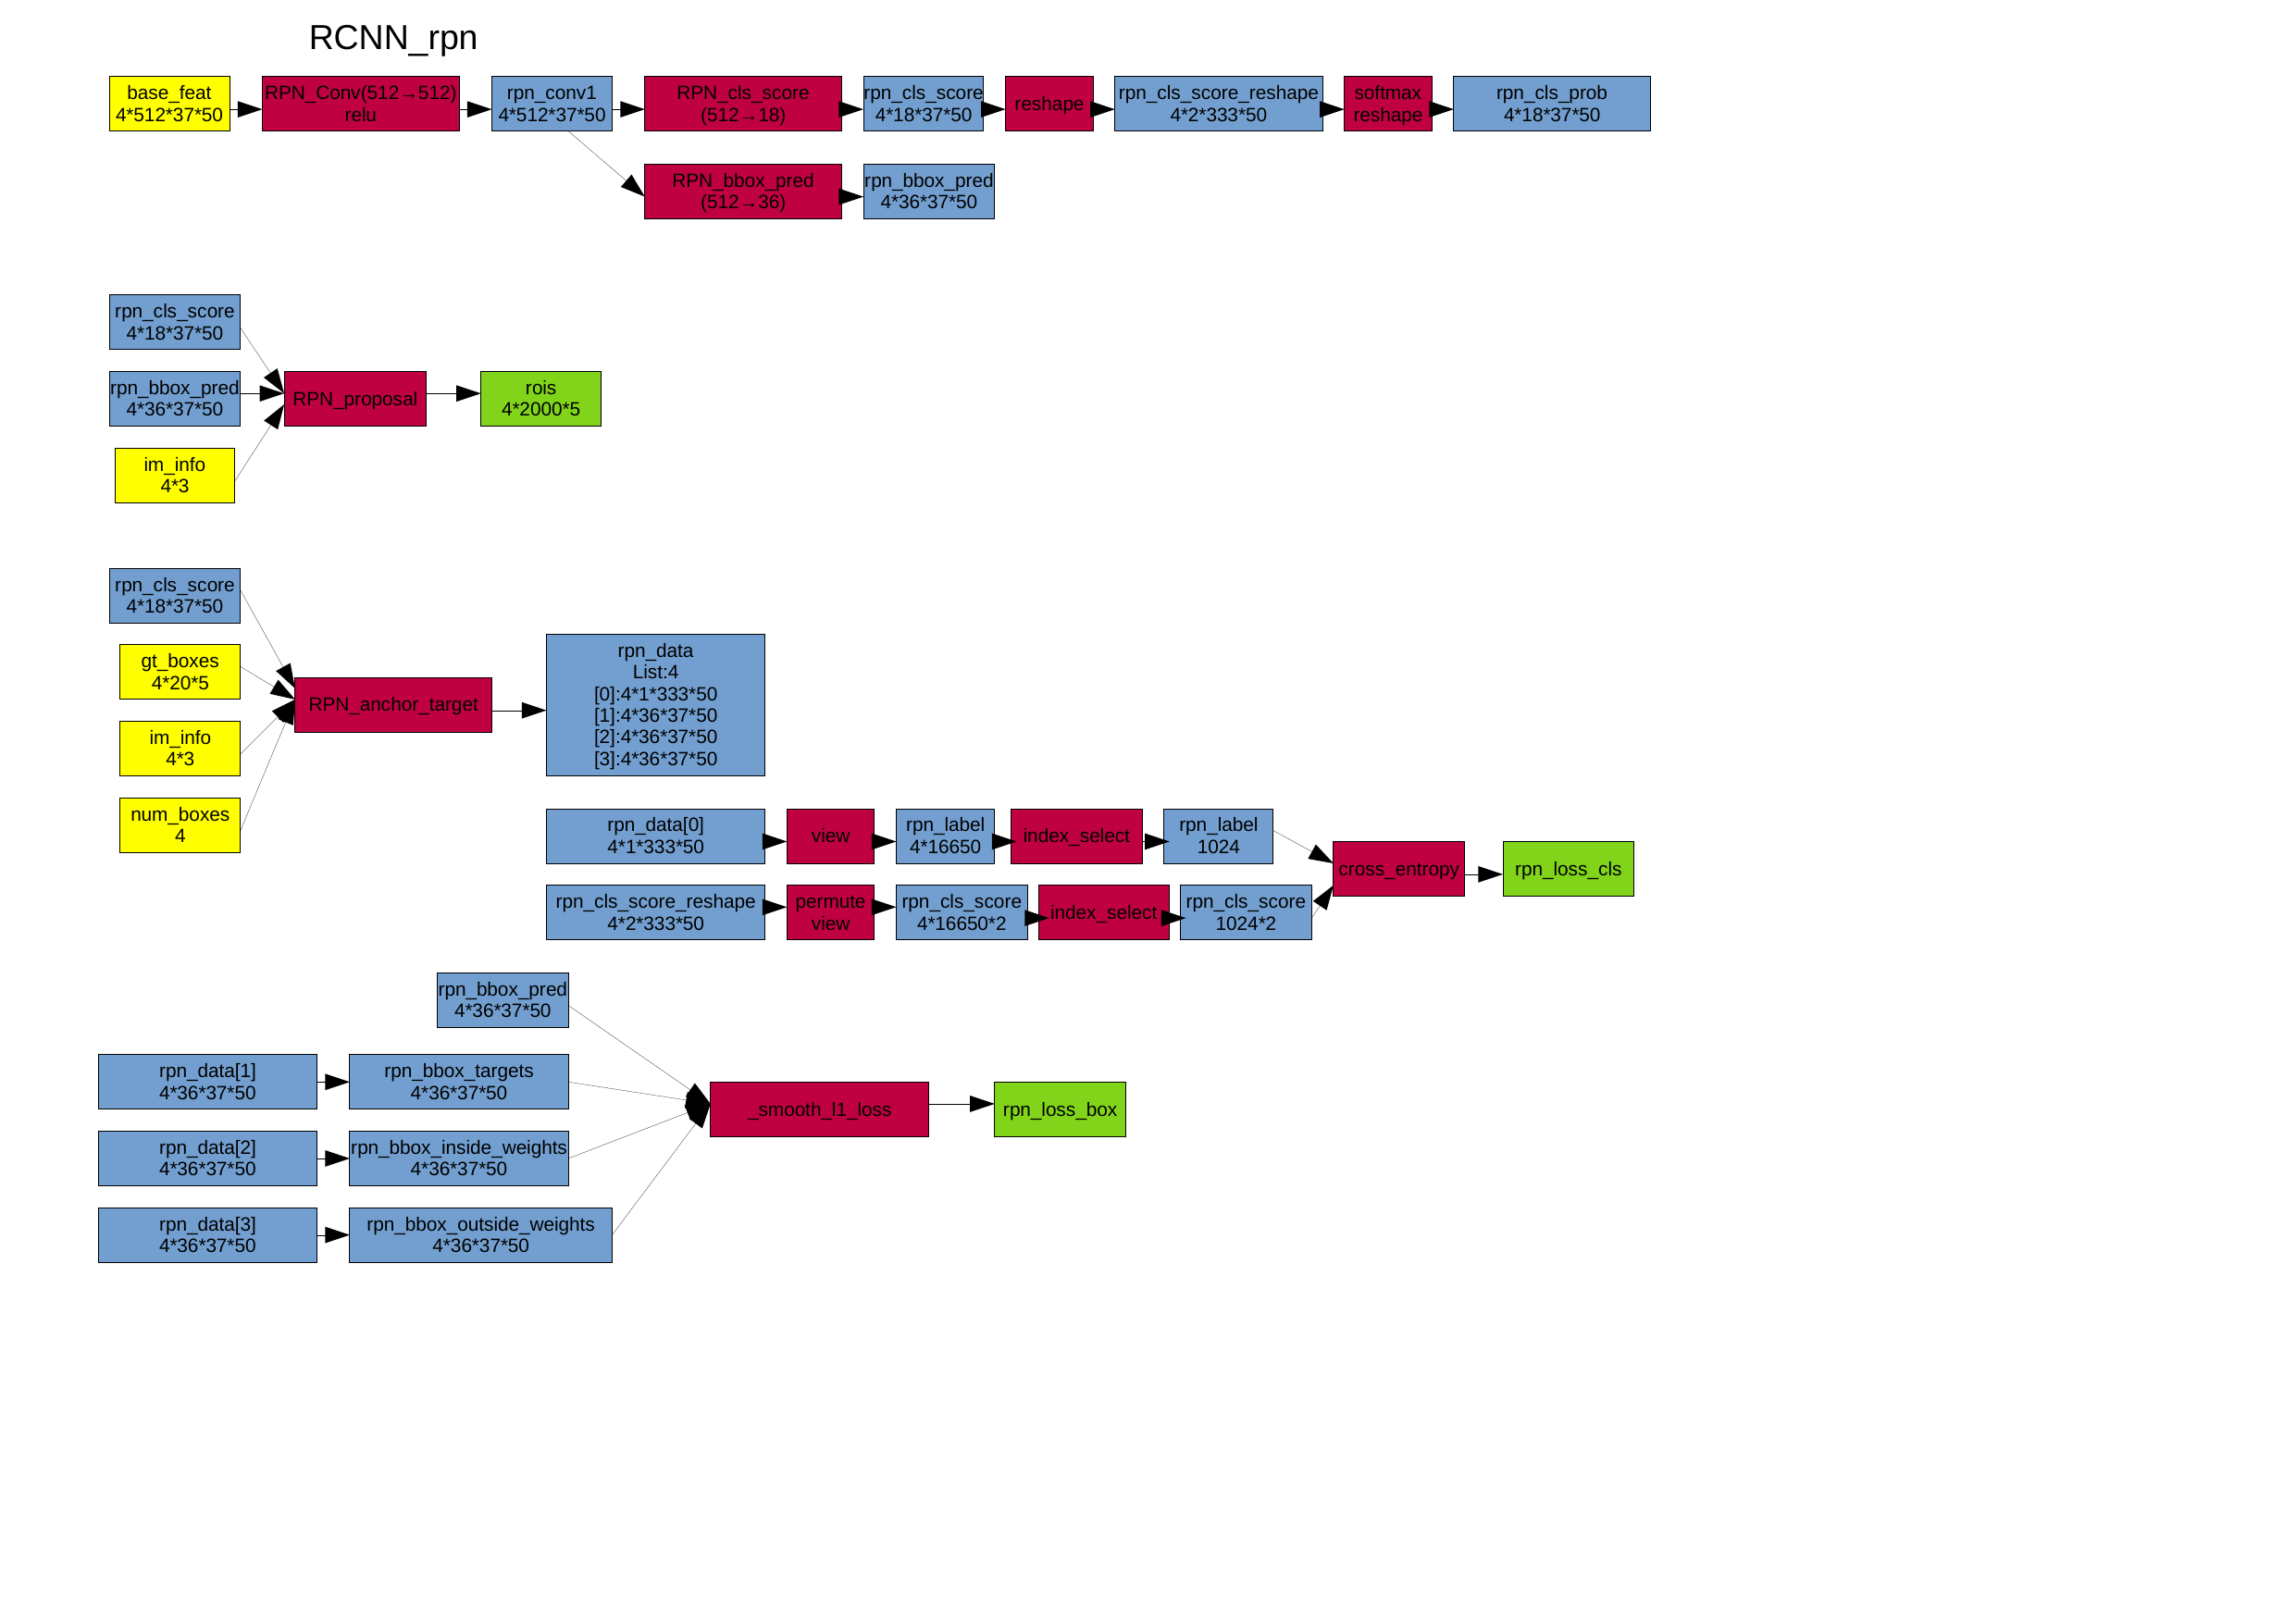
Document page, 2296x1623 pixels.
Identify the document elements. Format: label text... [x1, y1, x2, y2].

text_box rois 4*2000*5 [480, 371, 602, 427]
text_box index_select [1011, 809, 1143, 864]
text_box rpn_bbox_pred 4*36*37*50 [437, 973, 569, 1028]
text_box rpn_bbox_pred 4*36*37*50 [863, 164, 995, 219]
text_box RPN_anchor_target [294, 677, 492, 733]
text_box rpn_bbox_inside_weights 4*36*37*50 [349, 1131, 569, 1186]
text_box rpn_data[2] 4*36*37*50 [98, 1131, 317, 1186]
text_box rpn_data[3] 4*36*37*50 [98, 1208, 317, 1263]
text_box rpn_bbox_targets 4*36*37*50 [349, 1054, 569, 1109]
text_box rpn_bbox_outside_weights 4*36*37*50 [349, 1208, 613, 1263]
text_box RPN_cls_score (512→18) [644, 76, 842, 131]
text_box rpn_loss_box [994, 1082, 1126, 1137]
text_box rpn_cls_score 4*18*37*50 [863, 76, 984, 131]
text_box RPN_bbox_pred (512→36) [644, 164, 842, 219]
text_box base_feat 4*512*37*50 [109, 76, 230, 131]
text_box view [787, 809, 875, 864]
text_box rpn_label 1024 [1163, 809, 1273, 864]
text_box rpn_conv1 4*512*37*50 [491, 76, 613, 131]
text_box index_select [1038, 885, 1170, 940]
text_box cross_entropy [1333, 841, 1465, 897]
text_box softmax reshape [1344, 76, 1433, 131]
text_box rpn_cls_score 4*18*37*50 [109, 294, 241, 350]
text_box rpn_loss_cls [1503, 841, 1634, 897]
text_box rpn_bbox_pred 4*36*37*50 [109, 371, 241, 427]
text_box reshape [1005, 76, 1094, 131]
text_box rpn_cls_prob 4*18*37*50 [1453, 76, 1651, 131]
text_box im_info 4*3 [119, 721, 241, 776]
text_box permute view [787, 885, 875, 940]
text_box rpn_cls_score 4*18*37*50 [109, 568, 241, 624]
text_box rpn_data List:4 [0]:4*1*333*50 [1]:4*36*37*50 [2]:4*36*37*50 [3]:4*36*37*50 [546, 634, 765, 776]
text_box rpn_label 4*16650 [896, 809, 995, 864]
text_box gt_boxes 4*20*5 [119, 644, 241, 700]
text_box num_boxes 4 [119, 798, 241, 853]
text_box im_info 4*3 [115, 448, 235, 503]
text_box rpn_data[0] 4*1*333*50 [546, 809, 765, 864]
text_box rpn_cls_score 4*16650*2 [896, 885, 1028, 940]
text_box RPN_Conv(512→512) relu [262, 76, 460, 131]
text_box rpn_cls_score_reshape 4*2*333*50 [1114, 76, 1323, 131]
text_box rpn_data[1] 4*36*37*50 [98, 1054, 317, 1109]
text_box RCNN_rpn [294, 10, 515, 64]
text_box rpn_cls_score_reshape 4*2*333*50 [546, 885, 765, 940]
text_box _smooth_l1_loss [710, 1082, 929, 1137]
text_box rpn_cls_score 1024*2 [1180, 885, 1312, 940]
text_box RPN_proposal [284, 371, 427, 427]
